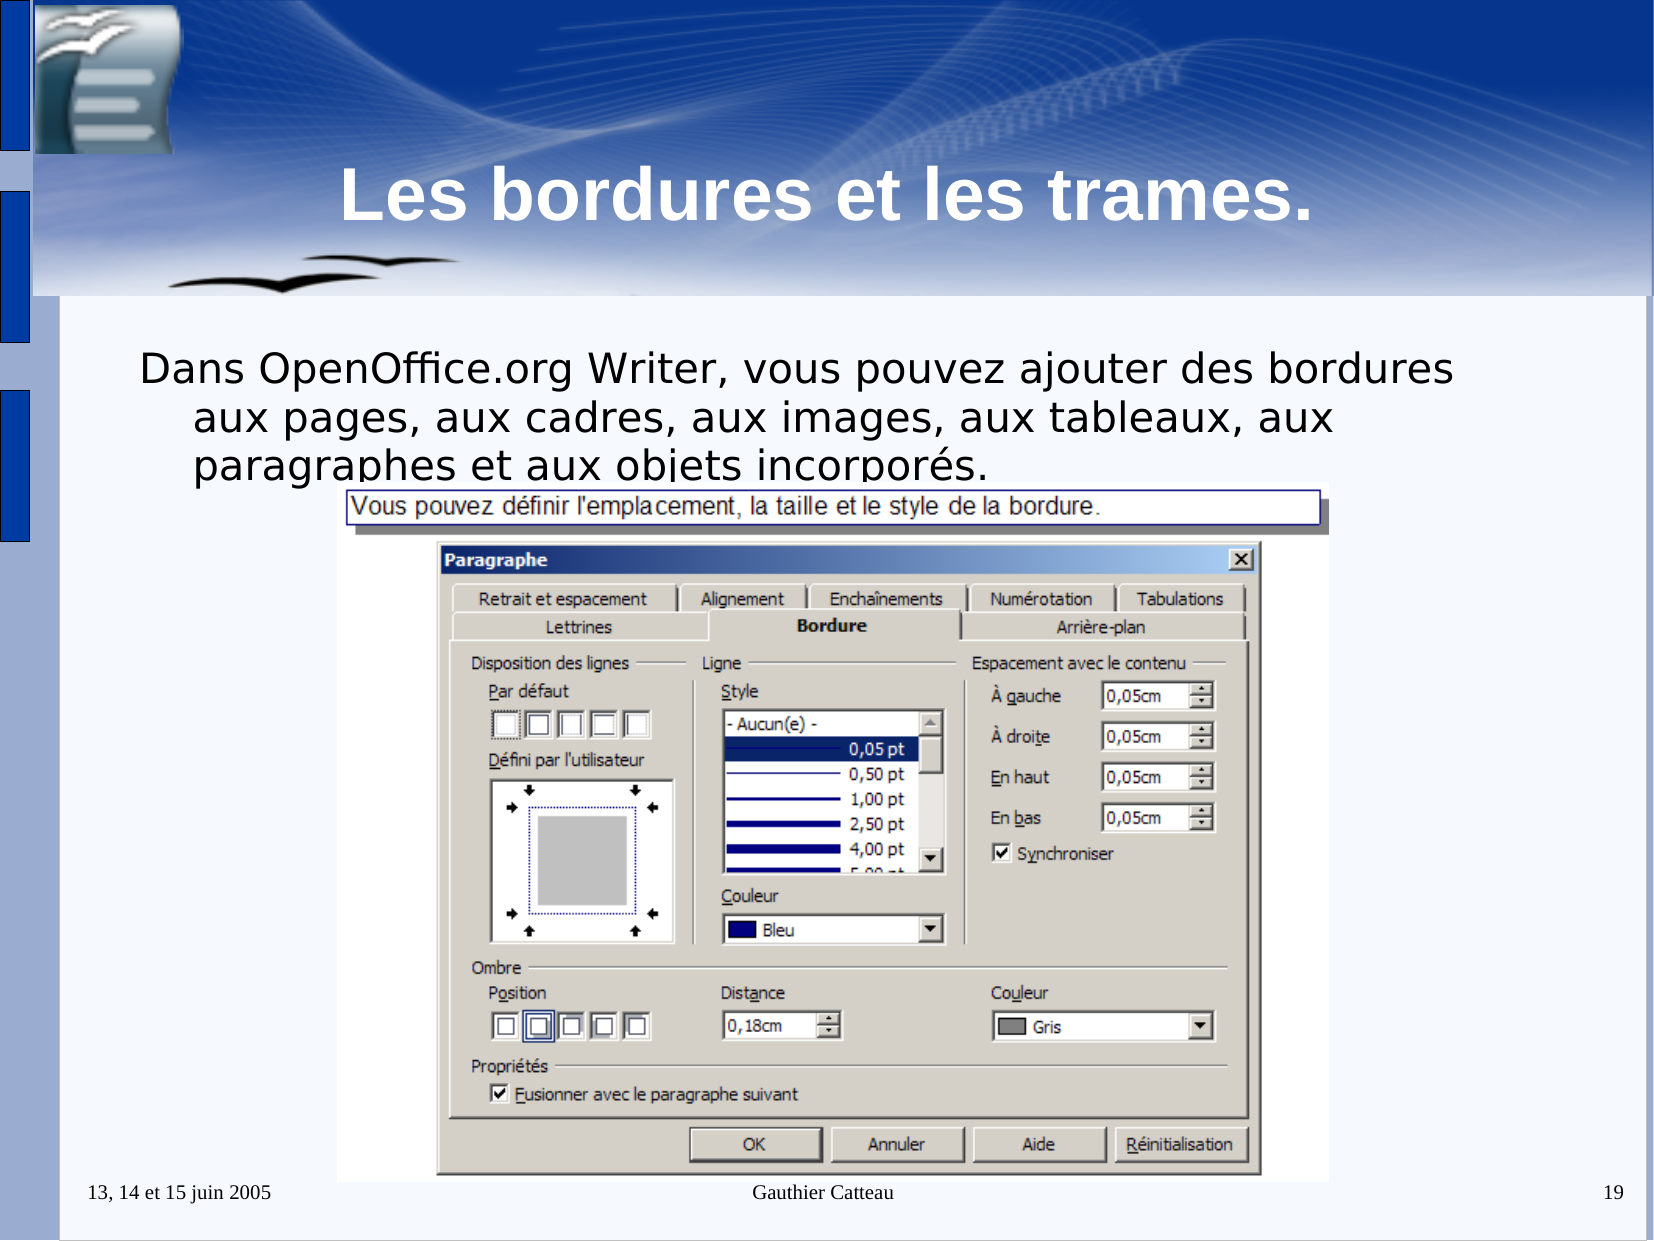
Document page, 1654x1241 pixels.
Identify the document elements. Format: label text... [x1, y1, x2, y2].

list Dans OpenOffice.org Writer, vous pouvez ajouter des bordures aux pages, aux cadres, aux images, aux tableaux, aux paragraphes et aux objets incorporés. [121, 344, 1534, 1127]
title Les bordures et les trames. [121, 91, 1534, 299]
picture [337, 482, 1329, 1182]
picture [33, 0, 1654, 296]
